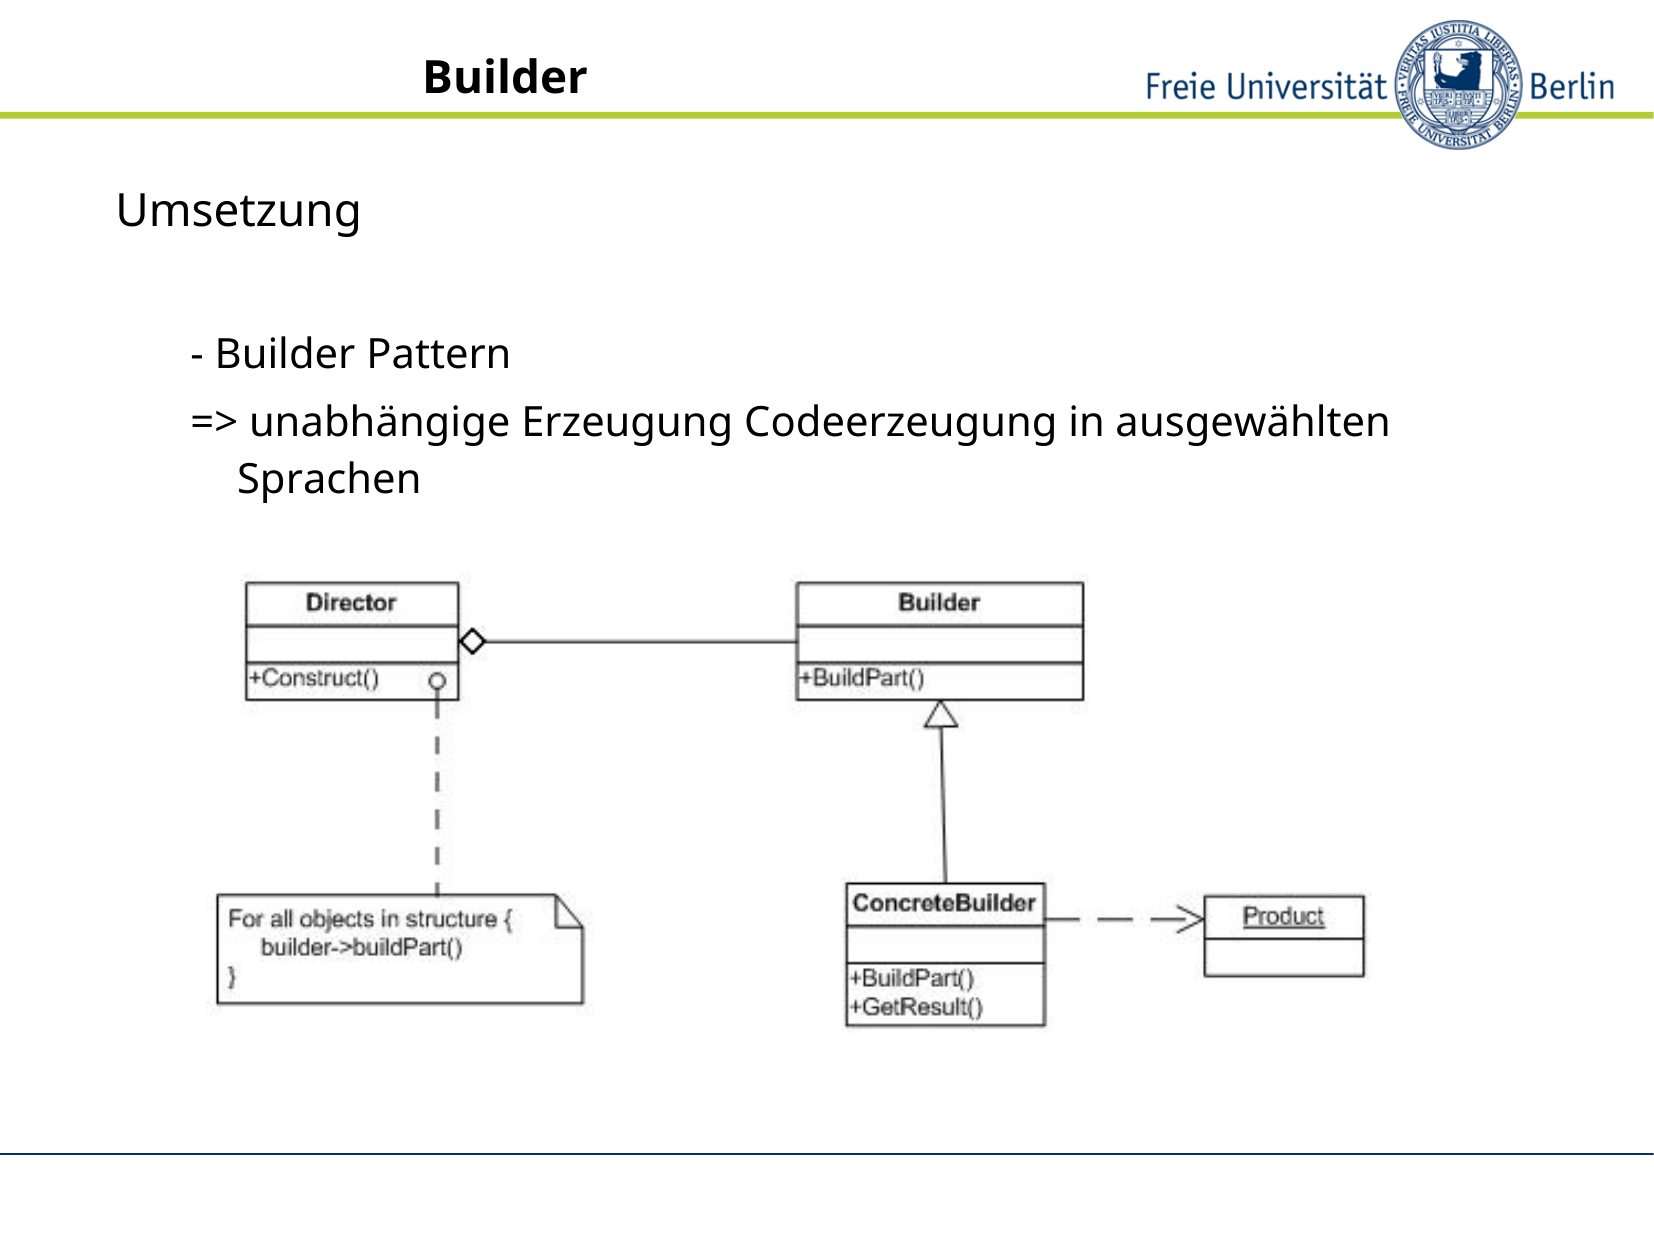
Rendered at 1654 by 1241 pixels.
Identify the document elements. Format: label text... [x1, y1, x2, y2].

title Builder [422, 7, 1654, 145]
picture [1139, 145, 1620, 151]
list Umsetzung - Builder Pattern => unabhängige Erzeugung Codeerzeugung in ausgewählten Sprachen [115, 177, 1418, 534]
picture [206, 560, 1383, 1091]
